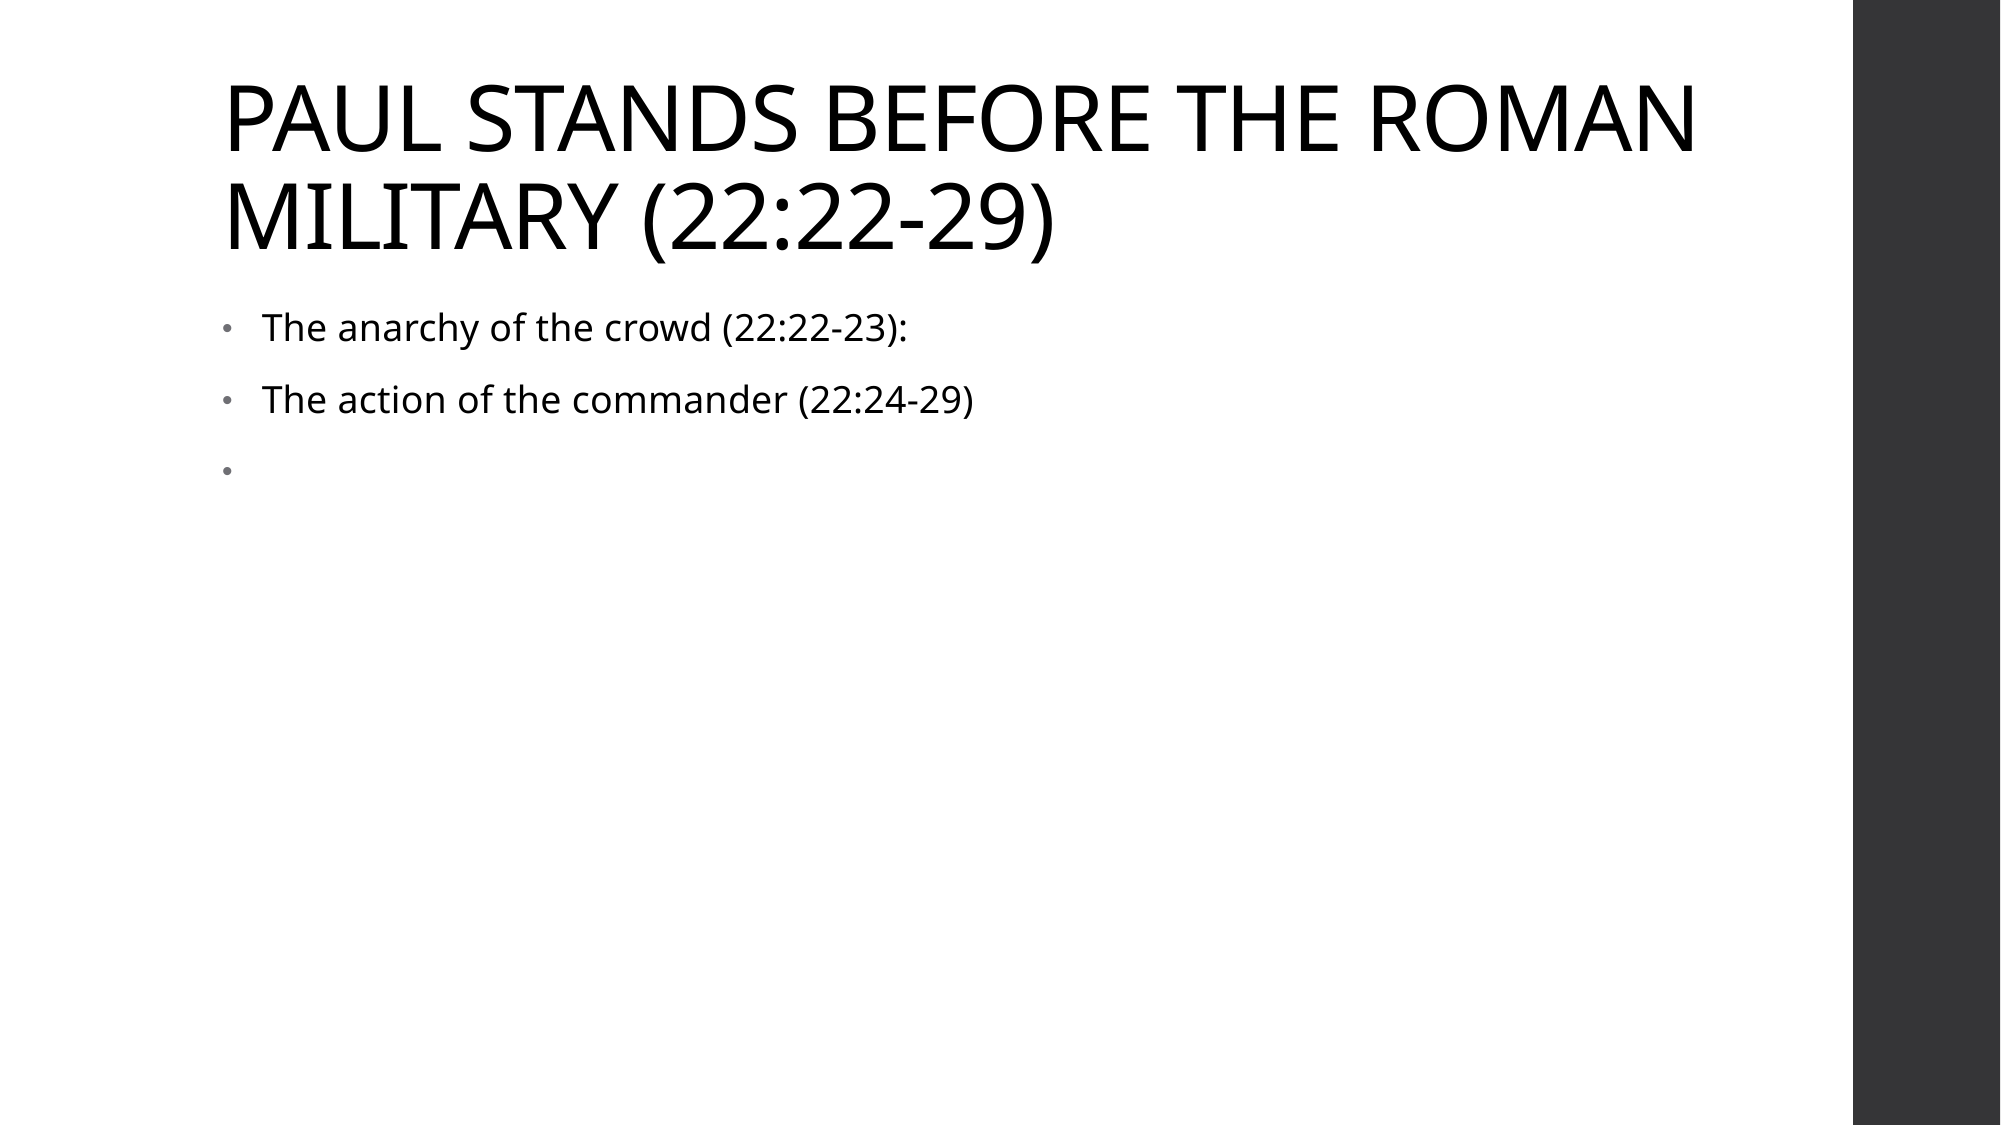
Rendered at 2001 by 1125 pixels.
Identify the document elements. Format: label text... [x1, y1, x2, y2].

list The anarchy of the crowd (22:22-23): The action of the commander (22:24-29) [206, 299, 1617, 1014]
title PAUL STANDS BEFORE THE ROMAN MILITARY (22:22-29) [206, 60, 1797, 278]
